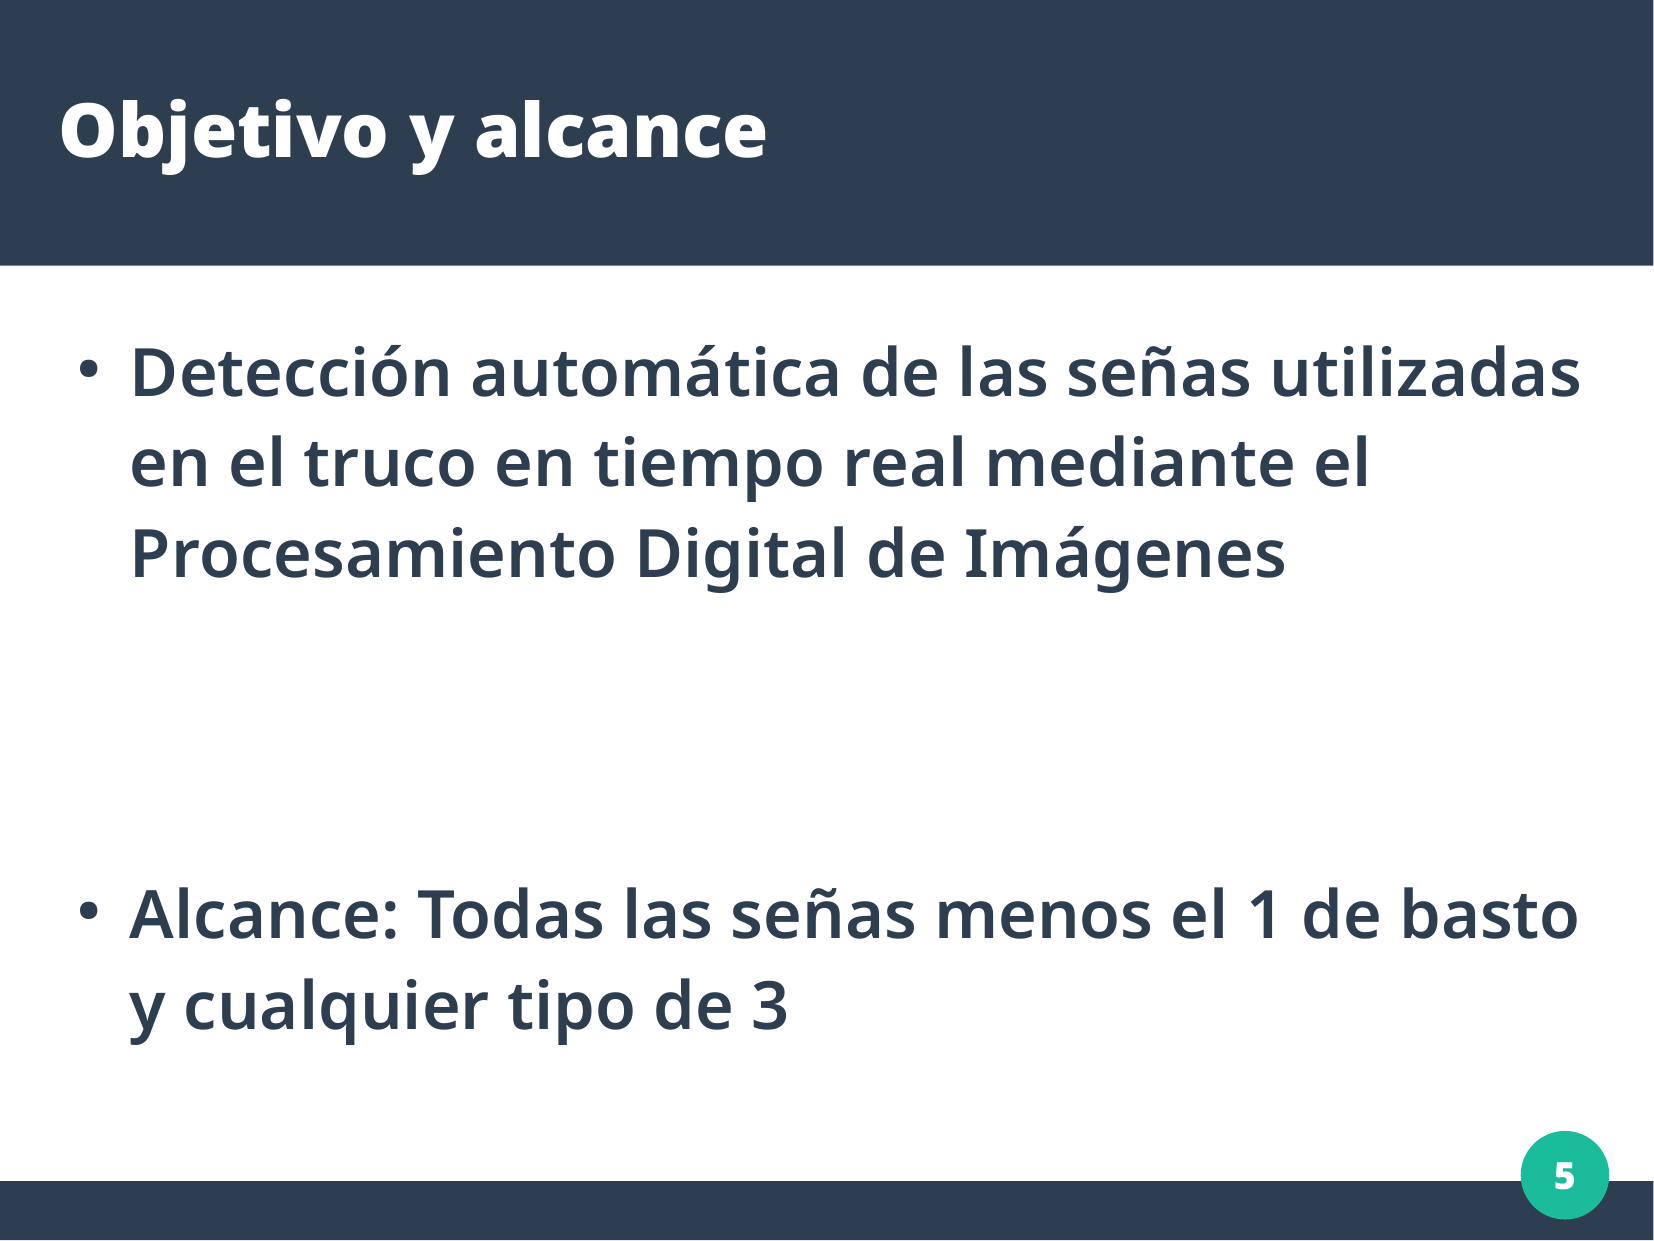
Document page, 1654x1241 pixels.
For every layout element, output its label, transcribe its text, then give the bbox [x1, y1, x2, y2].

title Objetivo y alcance [59, 49, 1595, 207]
list Detección automática de las señas utilizadas en el truco en tiempo real mediante el Procesamiento Digital de Imágenes Alcance: Todas las señas menos el 1 de basto y cualquier tipo de 3 [59, 324, 1595, 1152]
